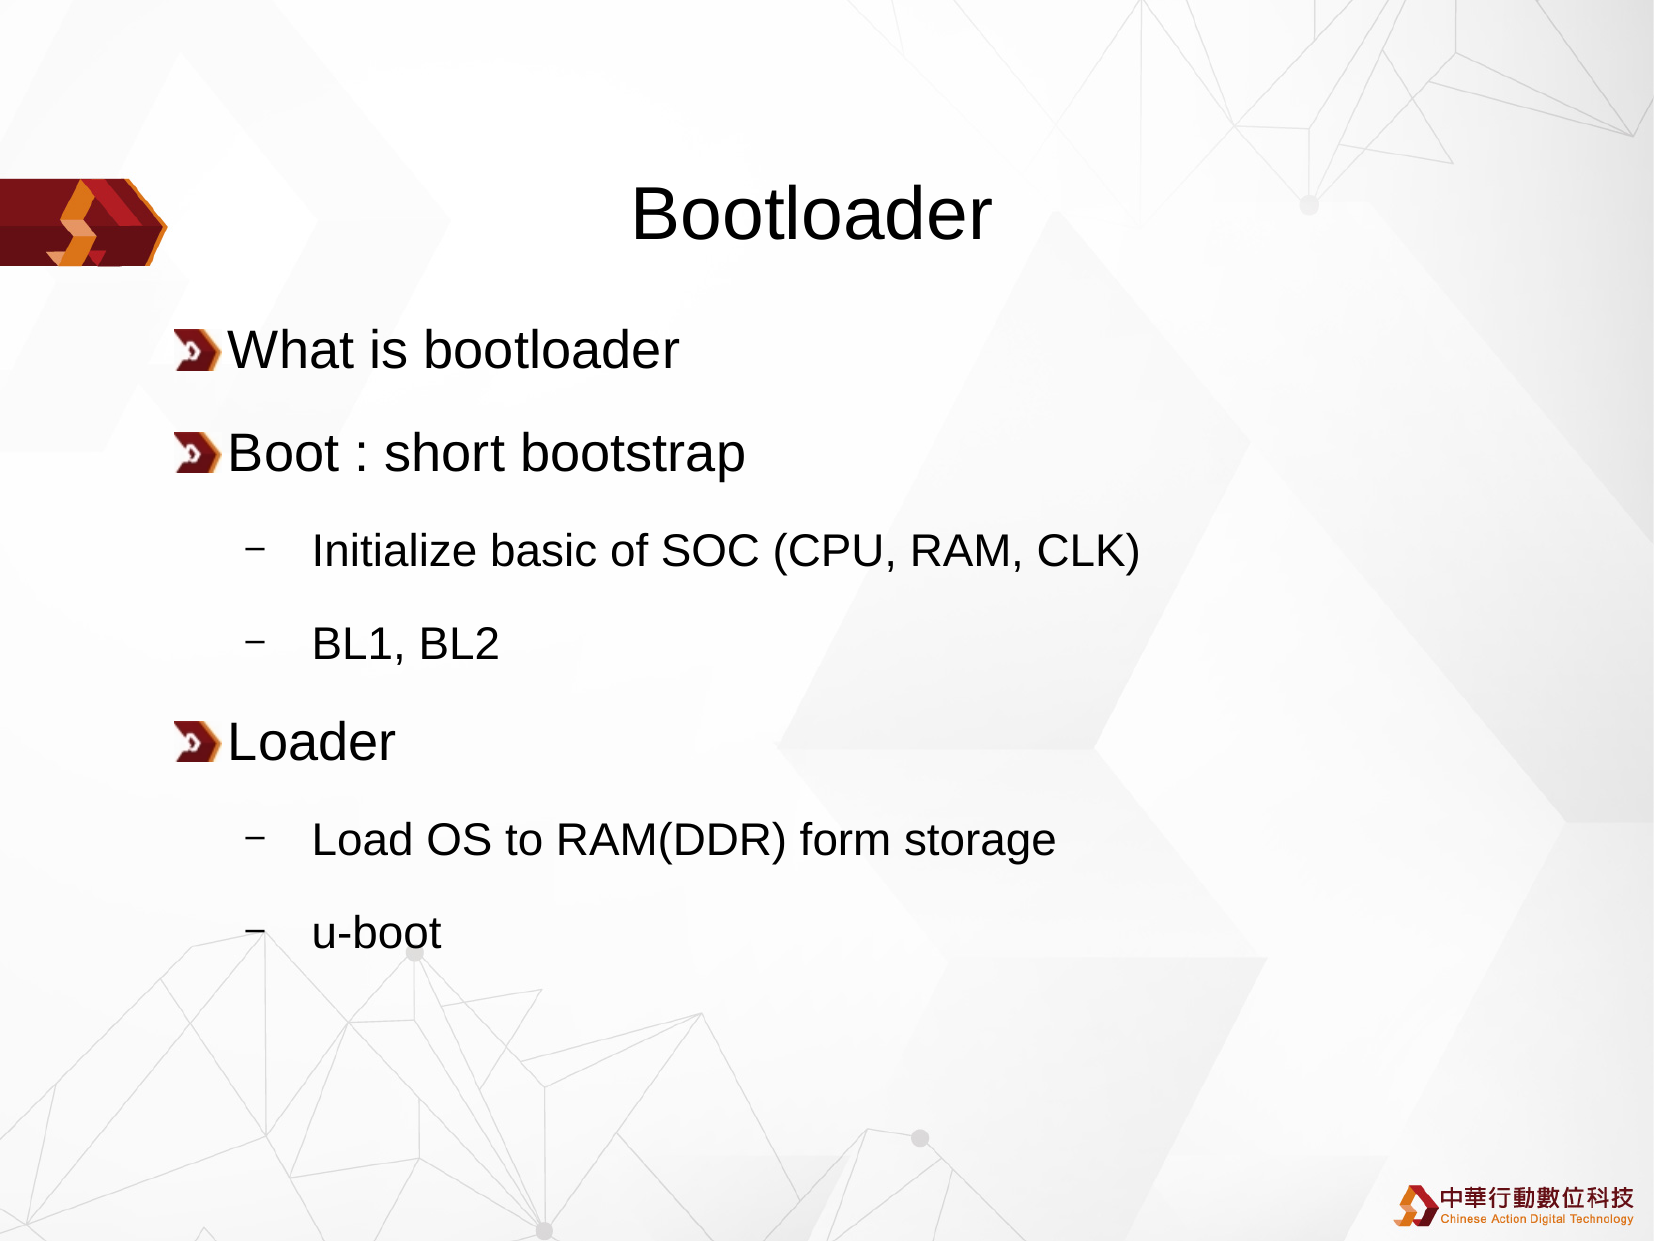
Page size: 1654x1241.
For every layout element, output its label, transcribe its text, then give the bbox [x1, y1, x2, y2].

title Bootloader [118, 129, 1506, 298]
picture [0, 0, 1654, 1241]
list What is bootloader Boot : short bootstrap Initialize basic of SOC (CPU, RAM, CLK) BL1, BL2 Loader Load OS to RAM(DDR) form storage u-boot [118, 319, 1571, 1045]
